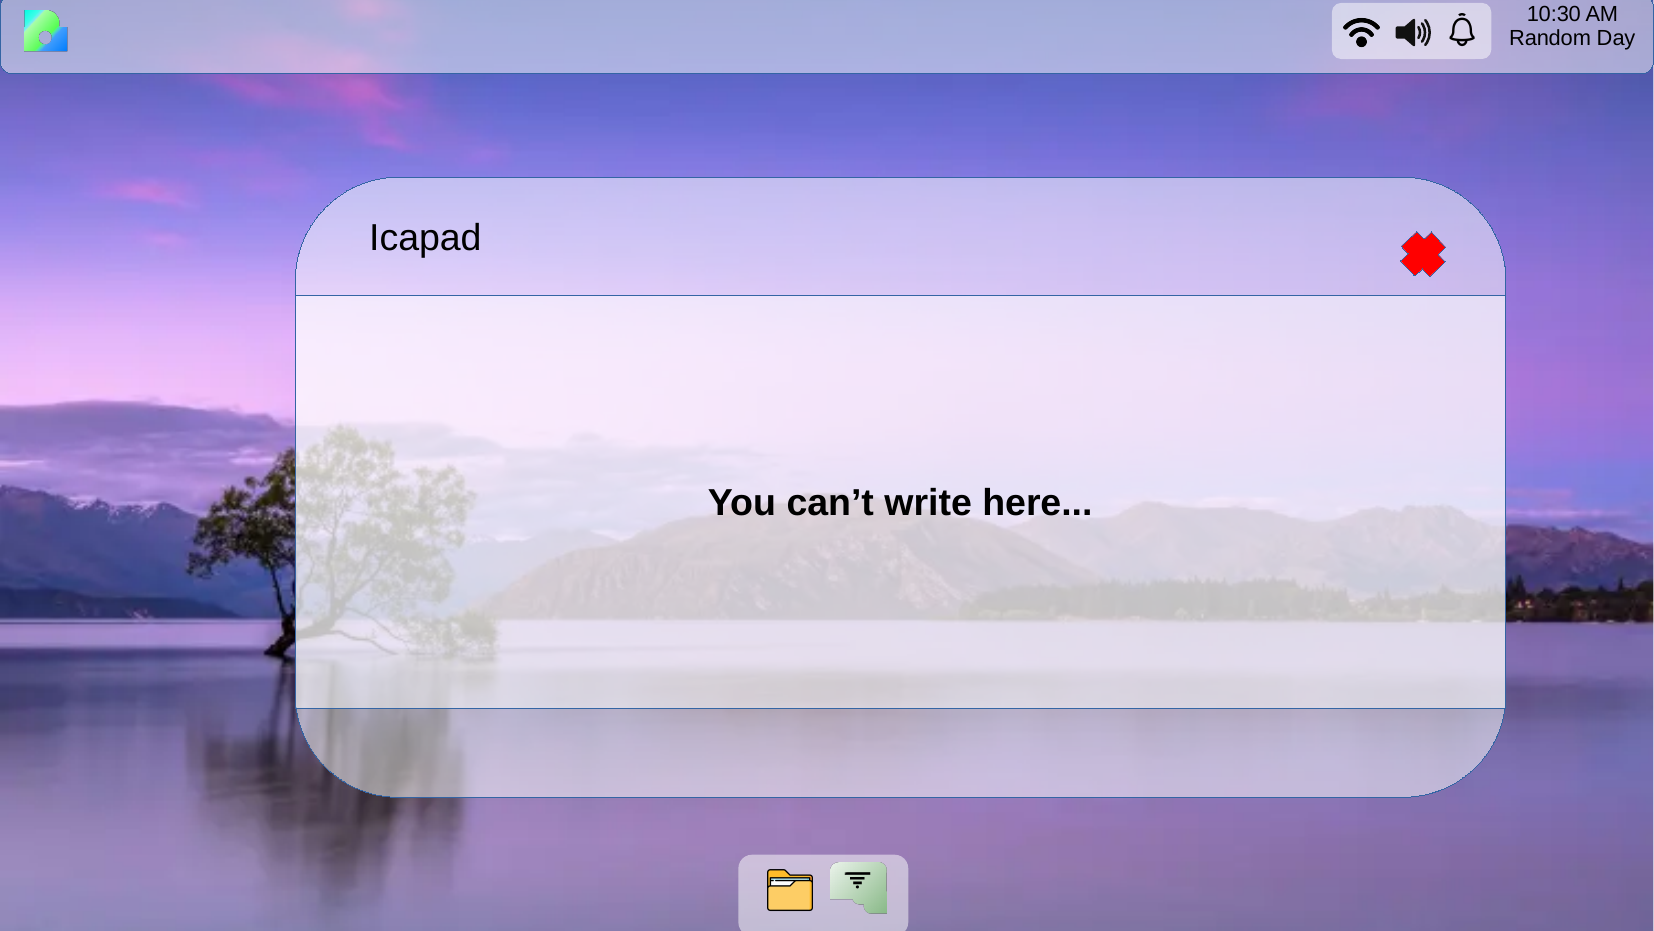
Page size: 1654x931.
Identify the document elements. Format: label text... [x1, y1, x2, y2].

text_box [89, 0, 1654, 74]
text_box You can’t write here... [295, 295, 1506, 709]
picture [0, 0, 1654, 931]
picture [1343, 14, 1380, 51]
text_box [738, 854, 909, 931]
picture [1393, 12, 1433, 52]
text_box [296, 709, 1505, 798]
text_box 10:30 AM Random Day [1491, 0, 1654, 64]
text_box Icapad [354, 208, 502, 266]
picture [1444, 11, 1480, 48]
text_box [295, 177, 1506, 295]
picture [767, 867, 813, 913]
picture [830, 862, 887, 919]
